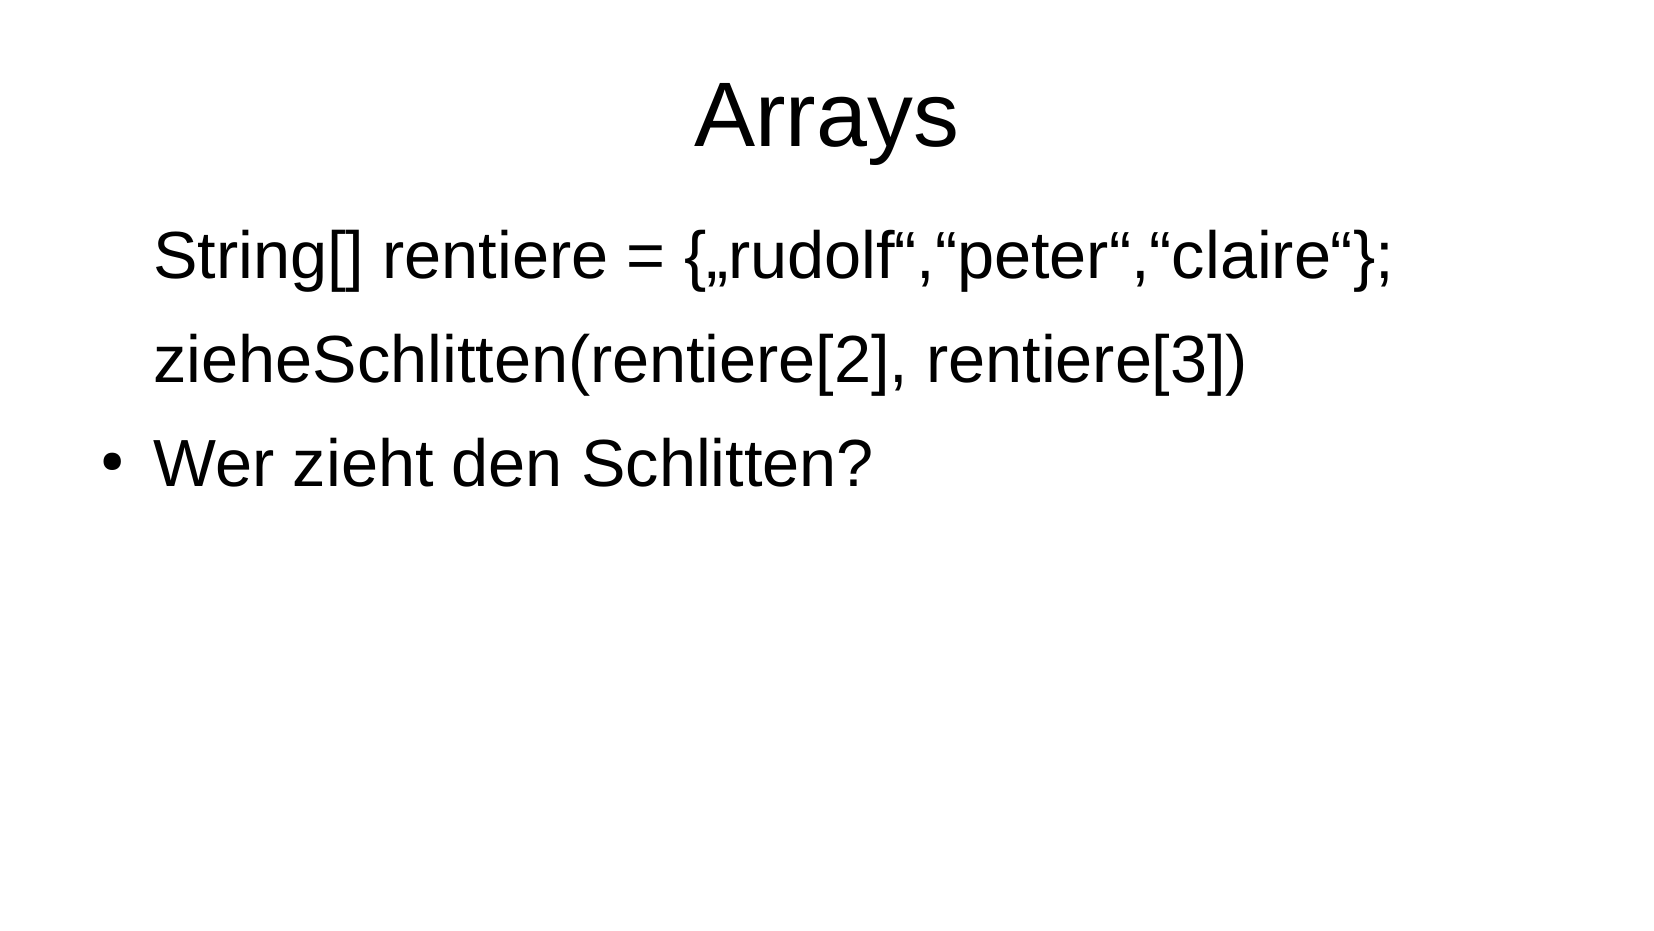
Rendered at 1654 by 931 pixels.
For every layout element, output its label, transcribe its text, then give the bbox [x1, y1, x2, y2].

title Arrays [82, 37, 1571, 193]
list String[] rentiere = {„rudolf“,“peter“,“claire“}; zieheSchlitten(rentiere[2], rentiere[3]) Wer zieht den Schlitten? [82, 217, 1571, 758]
